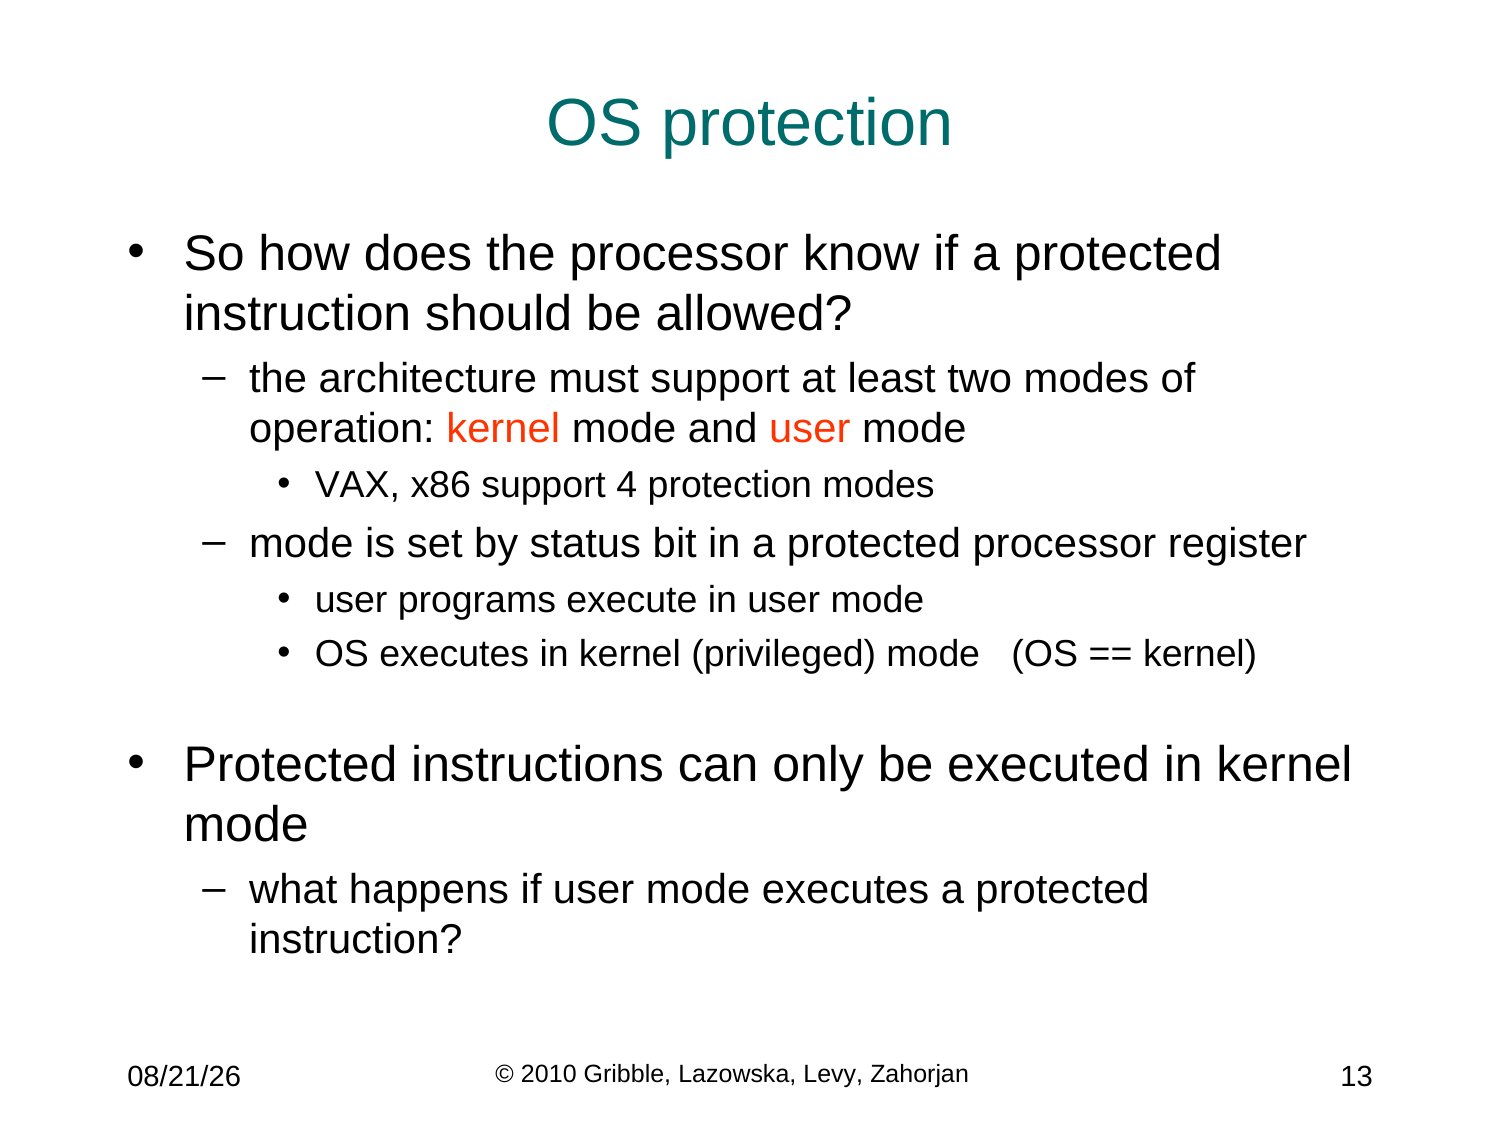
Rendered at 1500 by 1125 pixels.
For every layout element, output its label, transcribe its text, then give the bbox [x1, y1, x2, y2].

title OS protection [112, 62, 1388, 175]
list So how does the processor know if a protected instruction should be allowed? the architecture must support at least two modes of operation: kernel mode and user mode VAX, x86 support 4 protection modes mode is set by status bit in a protected processor register user programs execute in user mode OS executes in kernel (privileged) mode (OS == kernel) Protected instructions can only be executed in kernel mode what happens if user mode executes a protected instruction? [112, 212, 1388, 1025]
